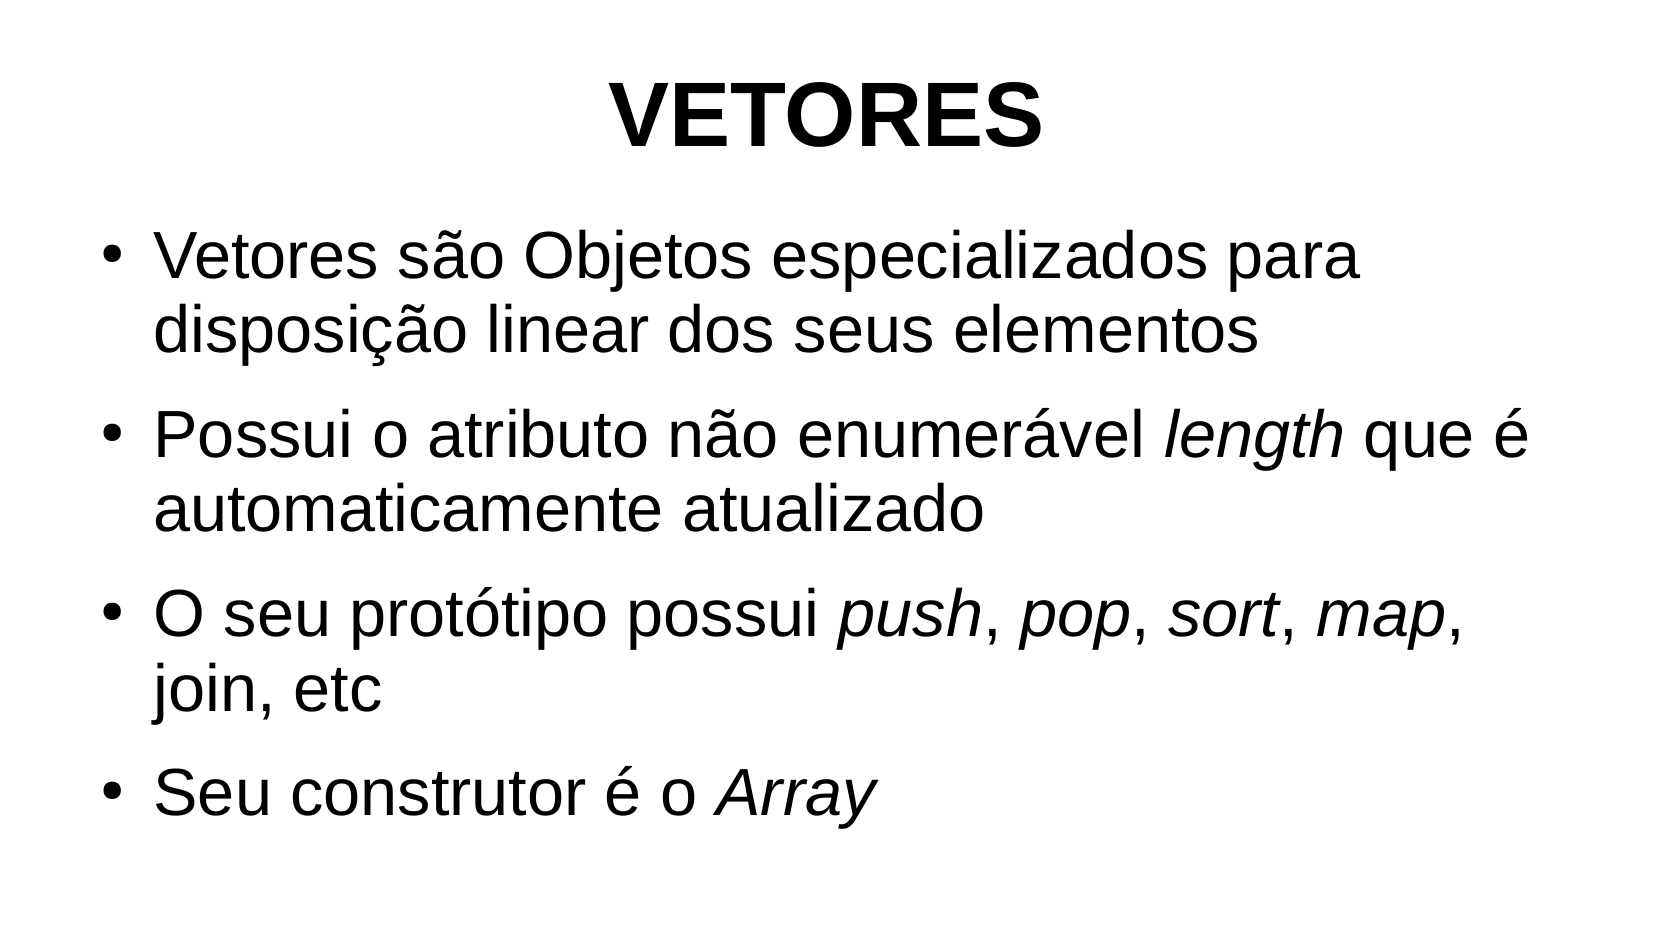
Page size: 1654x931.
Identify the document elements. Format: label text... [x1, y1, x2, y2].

list Vetores são Objetos especializados para disposição linear dos seus elementos Possui o atributo não enumerável length que é automaticamente atualizado O seu protótipo possui push, pop, sort, map, join, etc Seu construtor é o Array [82, 217, 1571, 841]
title VETORES [82, 37, 1571, 193]
